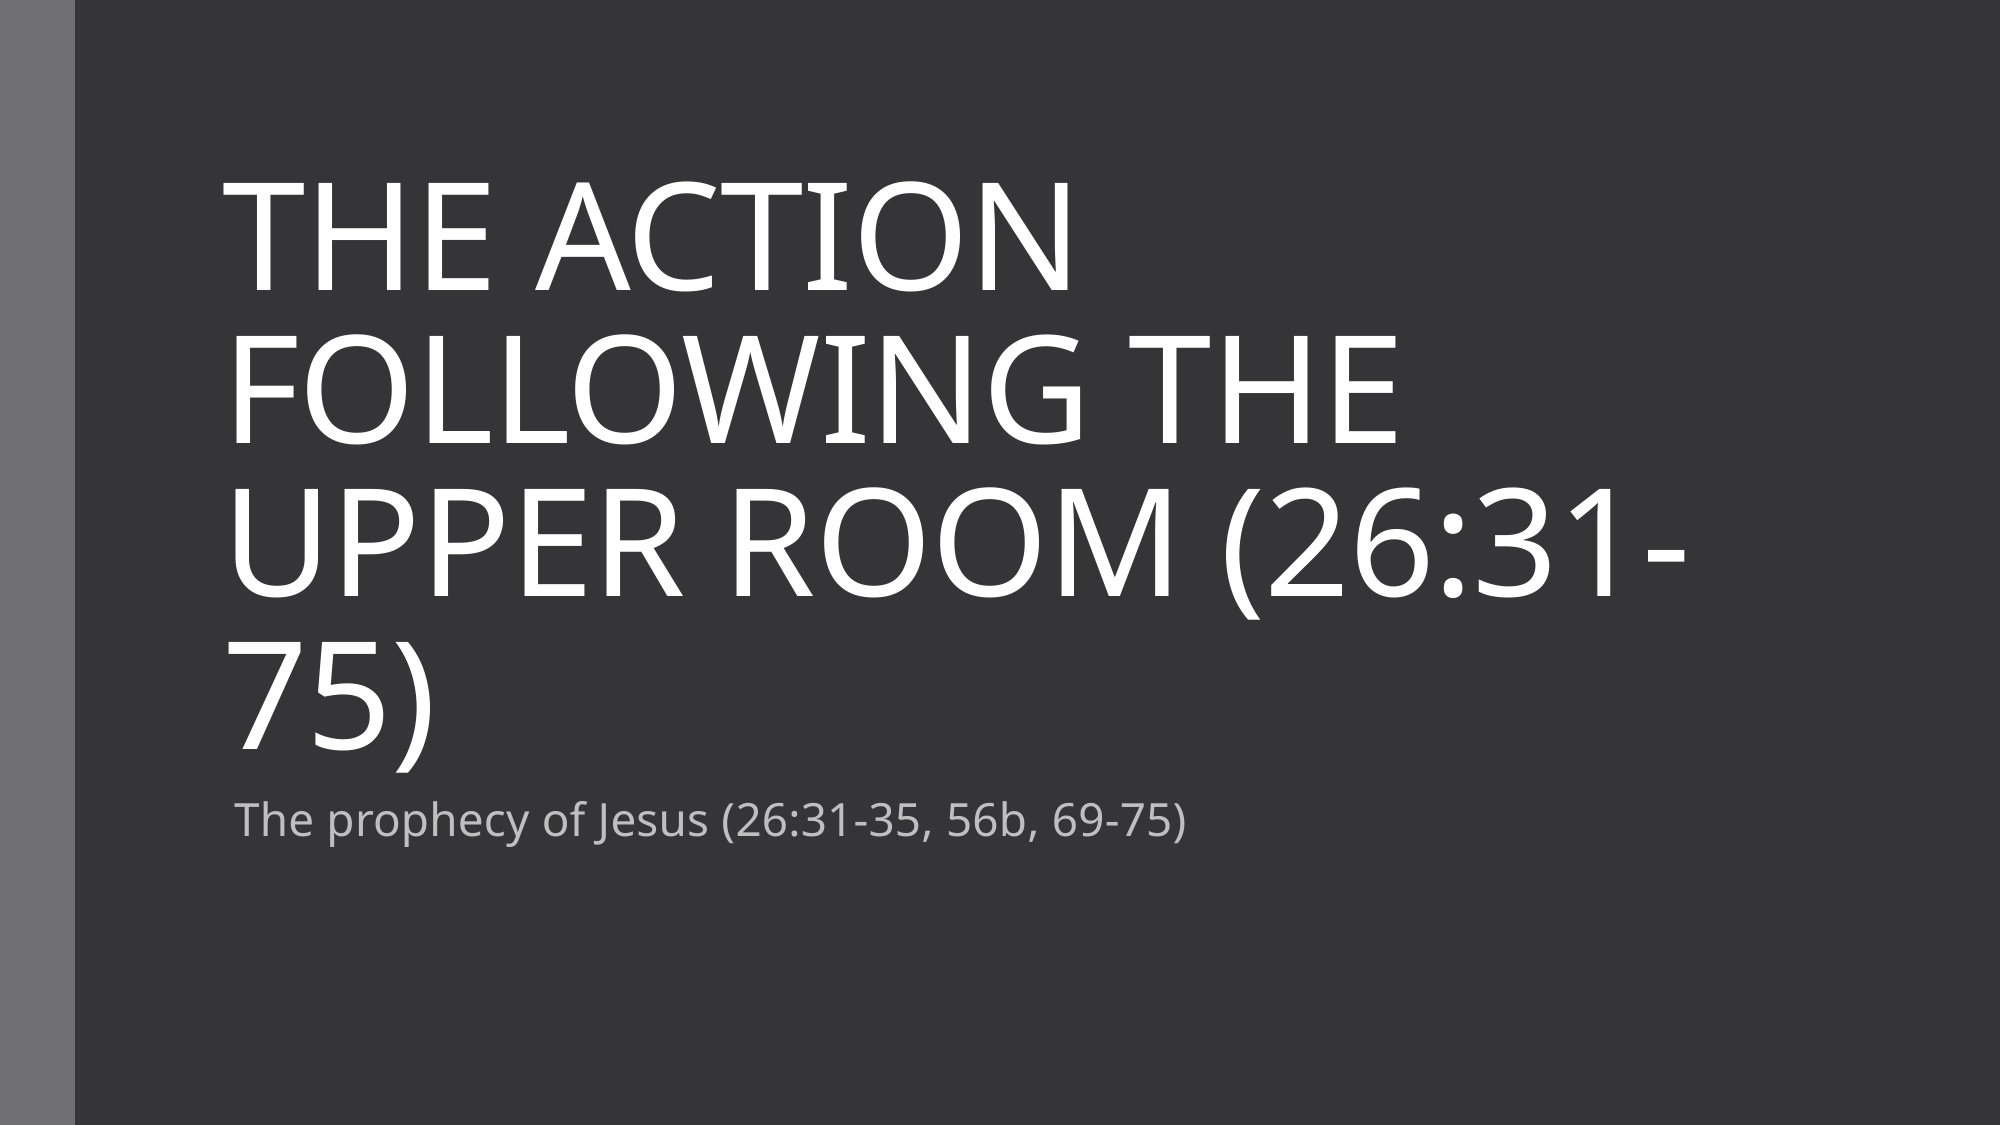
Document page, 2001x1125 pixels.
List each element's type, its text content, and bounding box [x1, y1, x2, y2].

title THE ACTION FOLLOWING THE UPPER ROOM (26:31-75) [206, 124, 1752, 787]
subtitle The prophecy of Jesus (26:31-35, 56b, 69-75) [206, 787, 1752, 1066]
